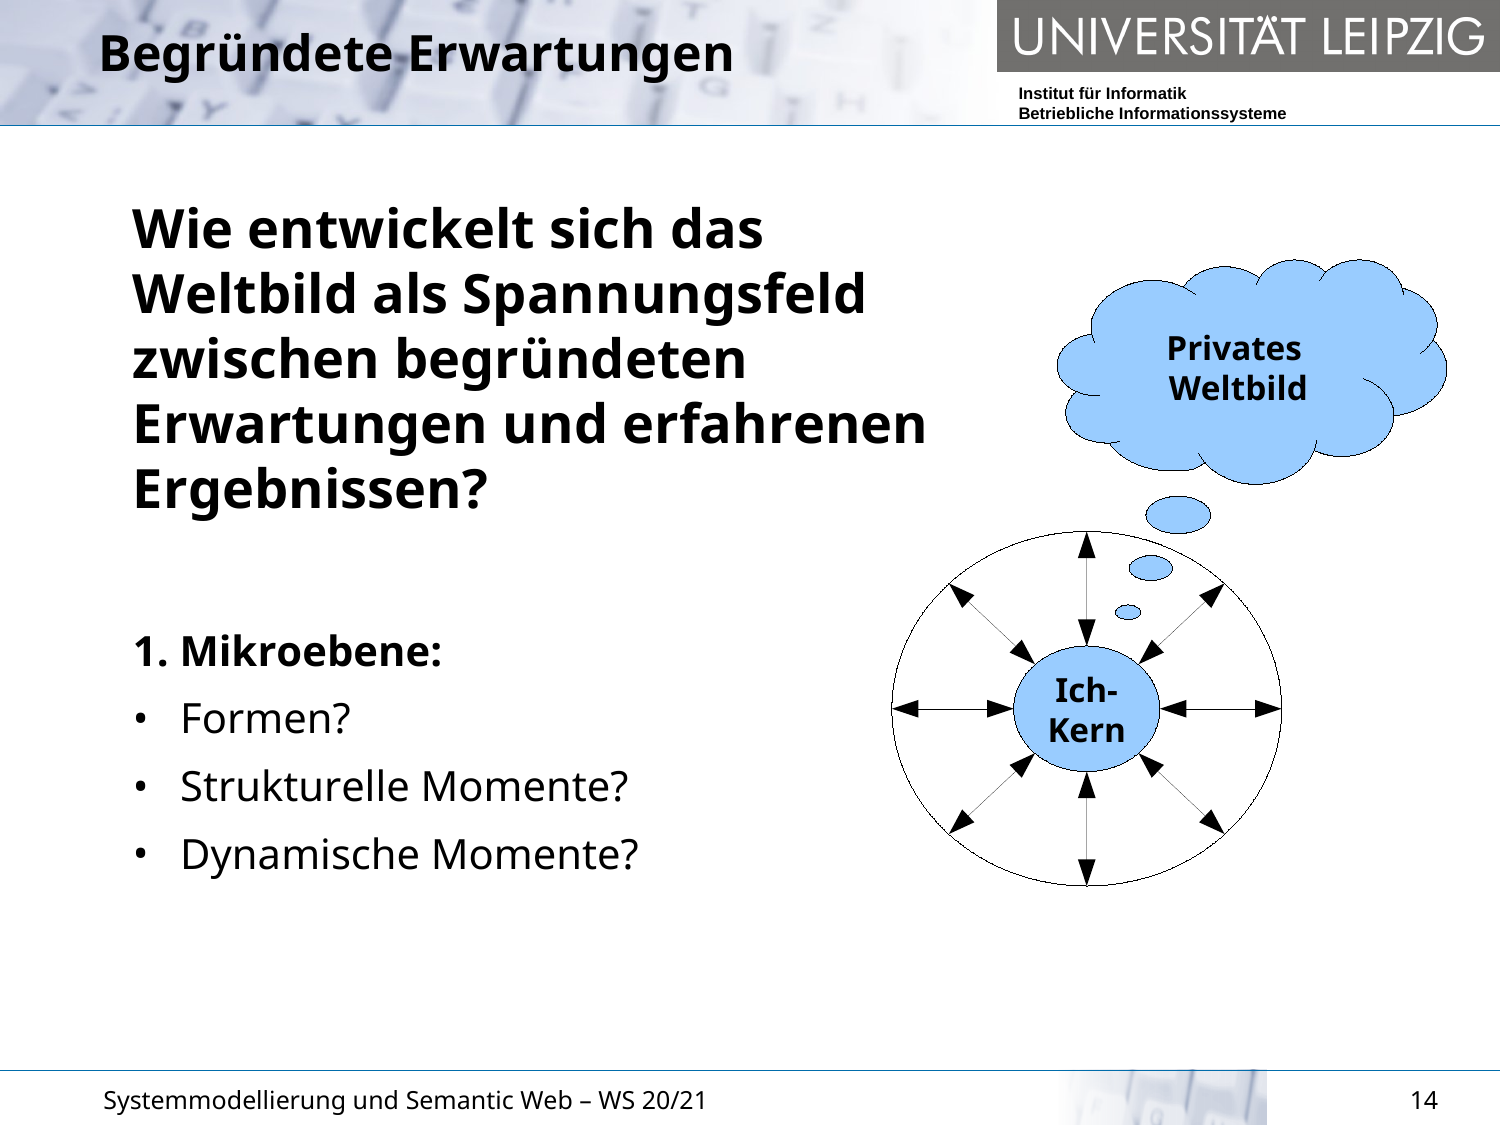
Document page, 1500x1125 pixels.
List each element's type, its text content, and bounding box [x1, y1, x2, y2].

text_box Privates Weltbild [1115, 604, 1141, 620]
text_box Privates Weltbild [1129, 555, 1173, 581]
text_box Ich- Kern [1013, 645, 1160, 772]
picture [0, 0, 1500, 125]
text_box Begründete Erwartungen [84, 13, 751, 90]
picture [1057, 1071, 1267, 1125]
text_box Wie entwickelt sich das Weltbild als Spannungsfeld zwischen begründeten Erwartungen und erfahrenen Ergebnissen? 1. Mikroebene: Formen? Strukturelle Momente? Dynamische Momente? [118, 187, 1004, 886]
text_box Privates Weltbild [1145, 496, 1211, 534]
text_box Privates Weltbild [1057, 259, 1447, 485]
